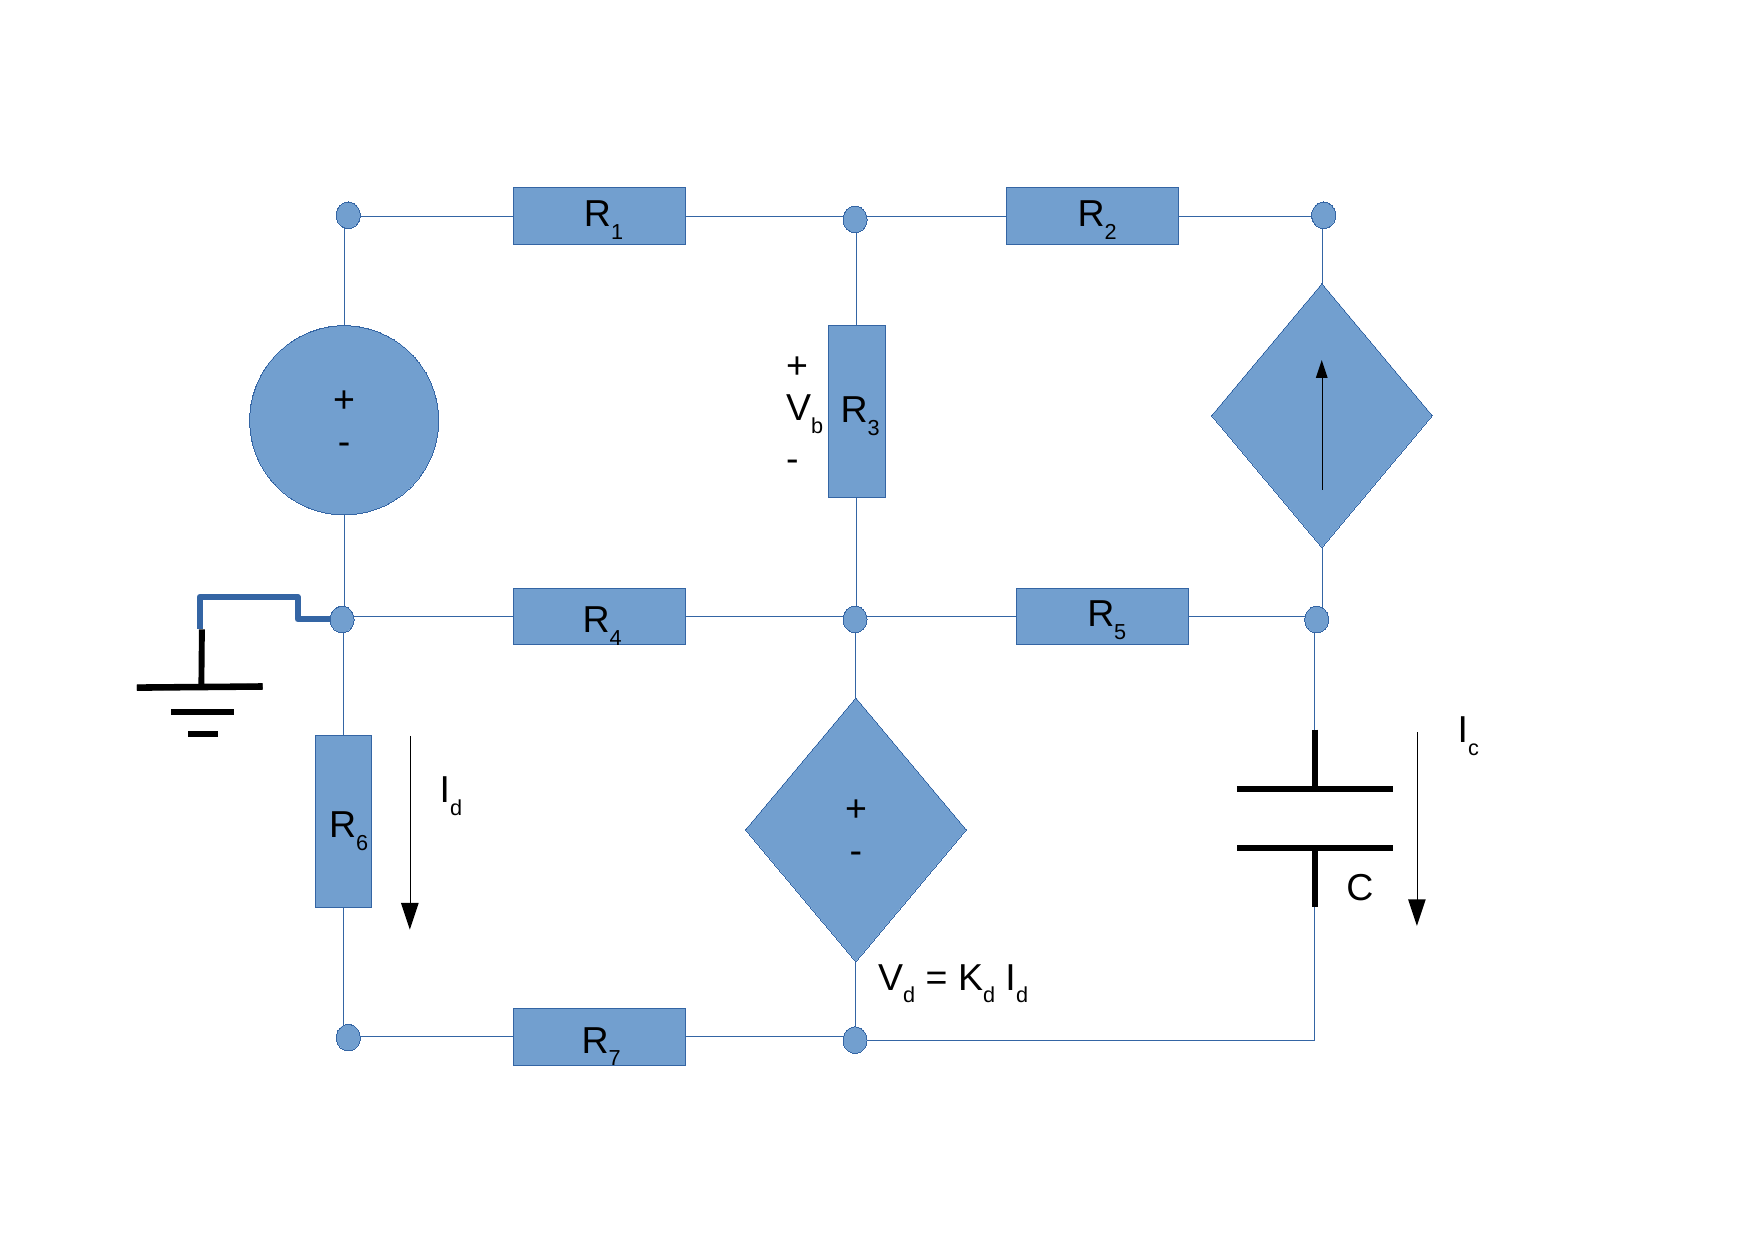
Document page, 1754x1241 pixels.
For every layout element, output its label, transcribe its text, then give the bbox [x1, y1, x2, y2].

text_box R7 [566, 1012, 647, 1078]
text_box Vd = Kd Id [863, 948, 1194, 1064]
text_box R2 [1062, 185, 1152, 252]
text_box [513, 588, 686, 645]
text_box C [1331, 858, 1405, 921]
text_box + - [249, 325, 439, 515]
text_box R6 [411, 796, 424, 911]
text_box [330, 606, 355, 633]
text_box [1311, 201, 1336, 229]
text_box R3 [838, 381, 895, 451]
text_box R4 [567, 591, 649, 658]
text_box [1211, 283, 1433, 548]
text_box [1304, 606, 1329, 633]
text_box [336, 201, 361, 229]
text_box [646, 187, 686, 245]
text_box [513, 187, 569, 245]
text_box + Vb - [771, 337, 838, 488]
text_box [1155, 588, 1189, 645]
text_box [315, 735, 372, 796]
text_box [1152, 187, 1179, 245]
text_box [843, 206, 868, 233]
text_box [513, 1008, 686, 1066]
text_box [336, 1024, 361, 1051]
text_box [843, 606, 868, 633]
text_box R5 [1072, 585, 1155, 654]
text_box [828, 451, 886, 498]
text_box [828, 325, 886, 381]
text_box Id [424, 761, 614, 949]
text_box Ic [1442, 701, 1665, 816]
text_box [1016, 588, 1072, 645]
text_box + - [745, 697, 967, 962]
text_box [843, 1026, 868, 1054]
text_box R6 [314, 796, 410, 911]
text_box R1 [569, 185, 646, 252]
text_box [1006, 187, 1062, 245]
